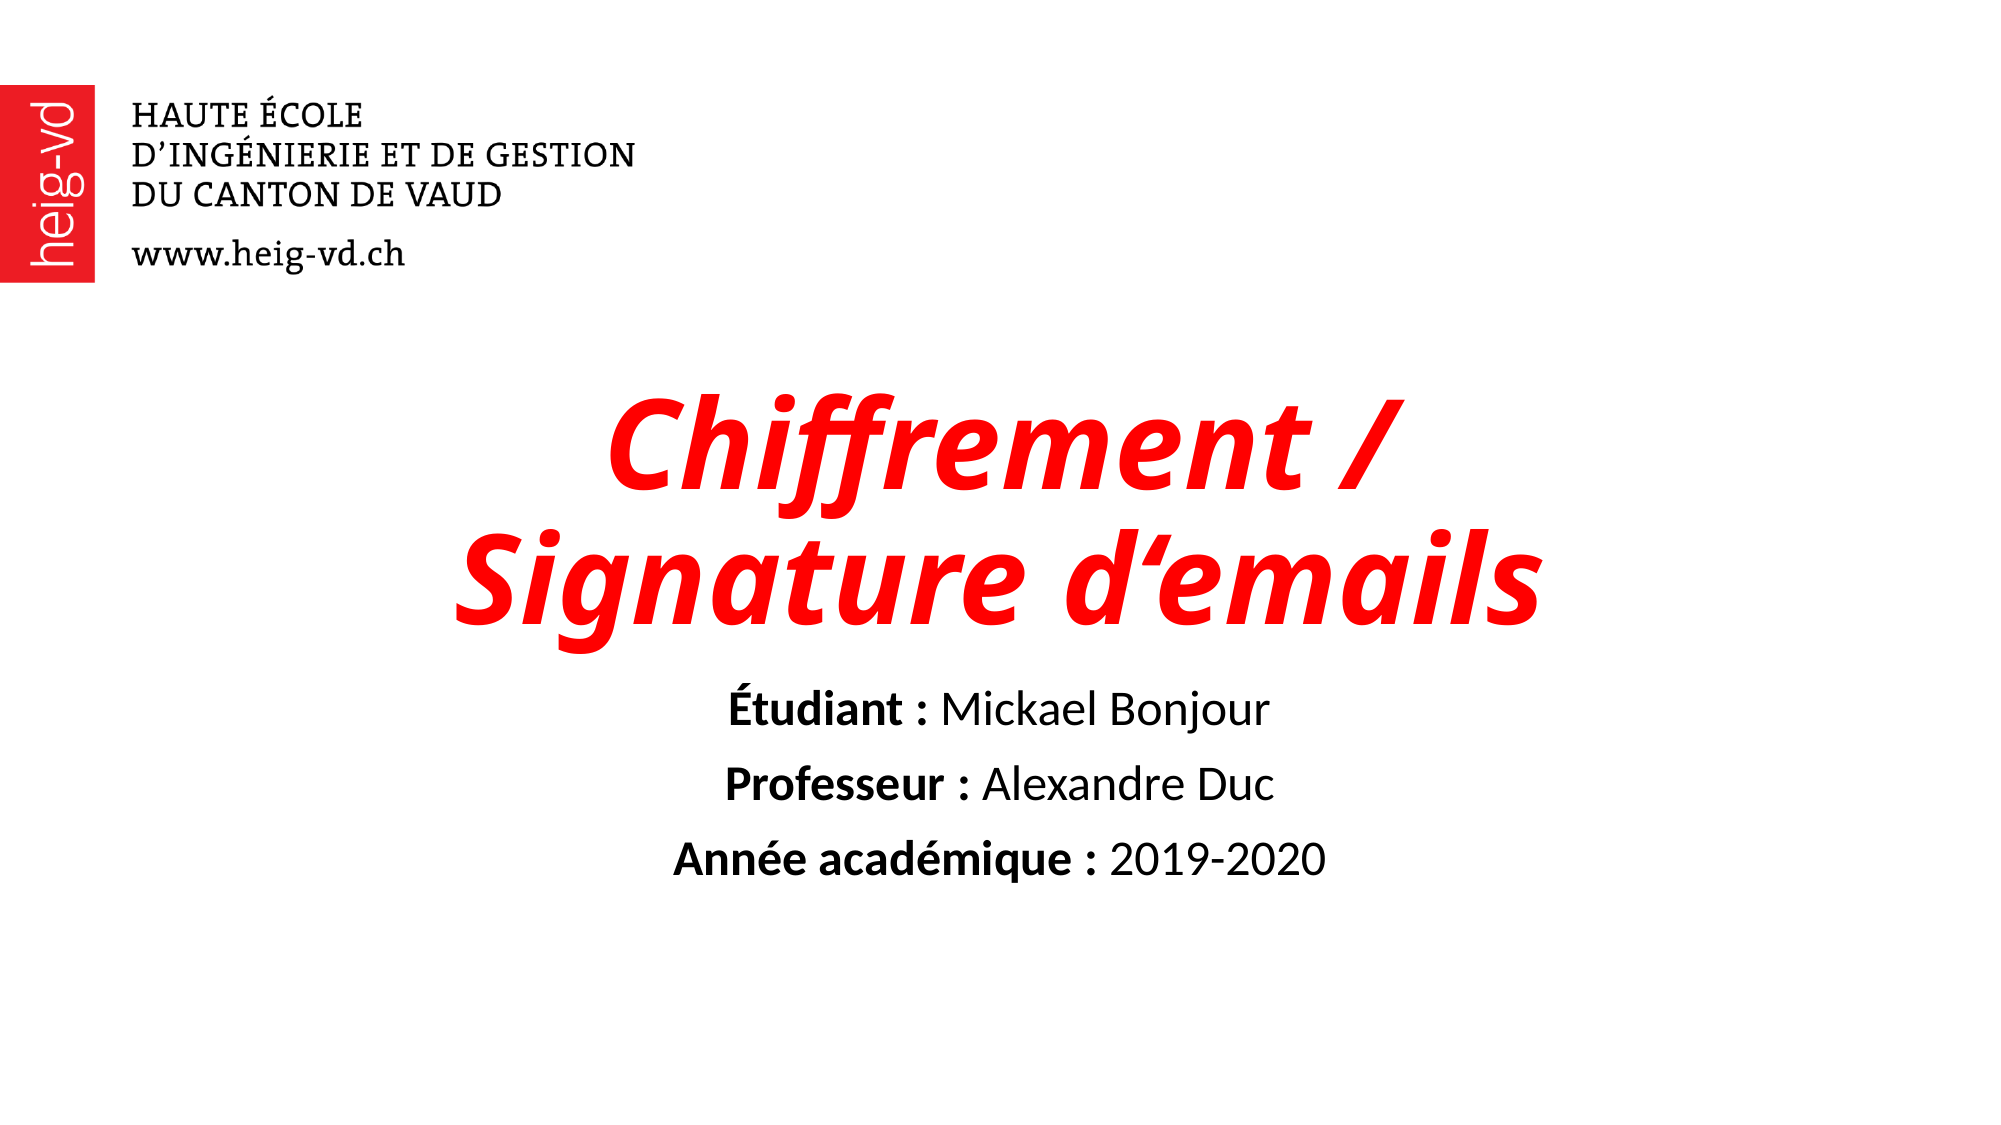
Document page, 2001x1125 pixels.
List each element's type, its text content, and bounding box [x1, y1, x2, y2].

title Chiffrement / Signature d‘emails [249, 296, 1750, 660]
subtitle Étudiant : Mickael Bonjour Professeur : Alexandre Duc Année académique : 2019-2020 [249, 674, 1750, 947]
picture [0, 85, 654, 283]
